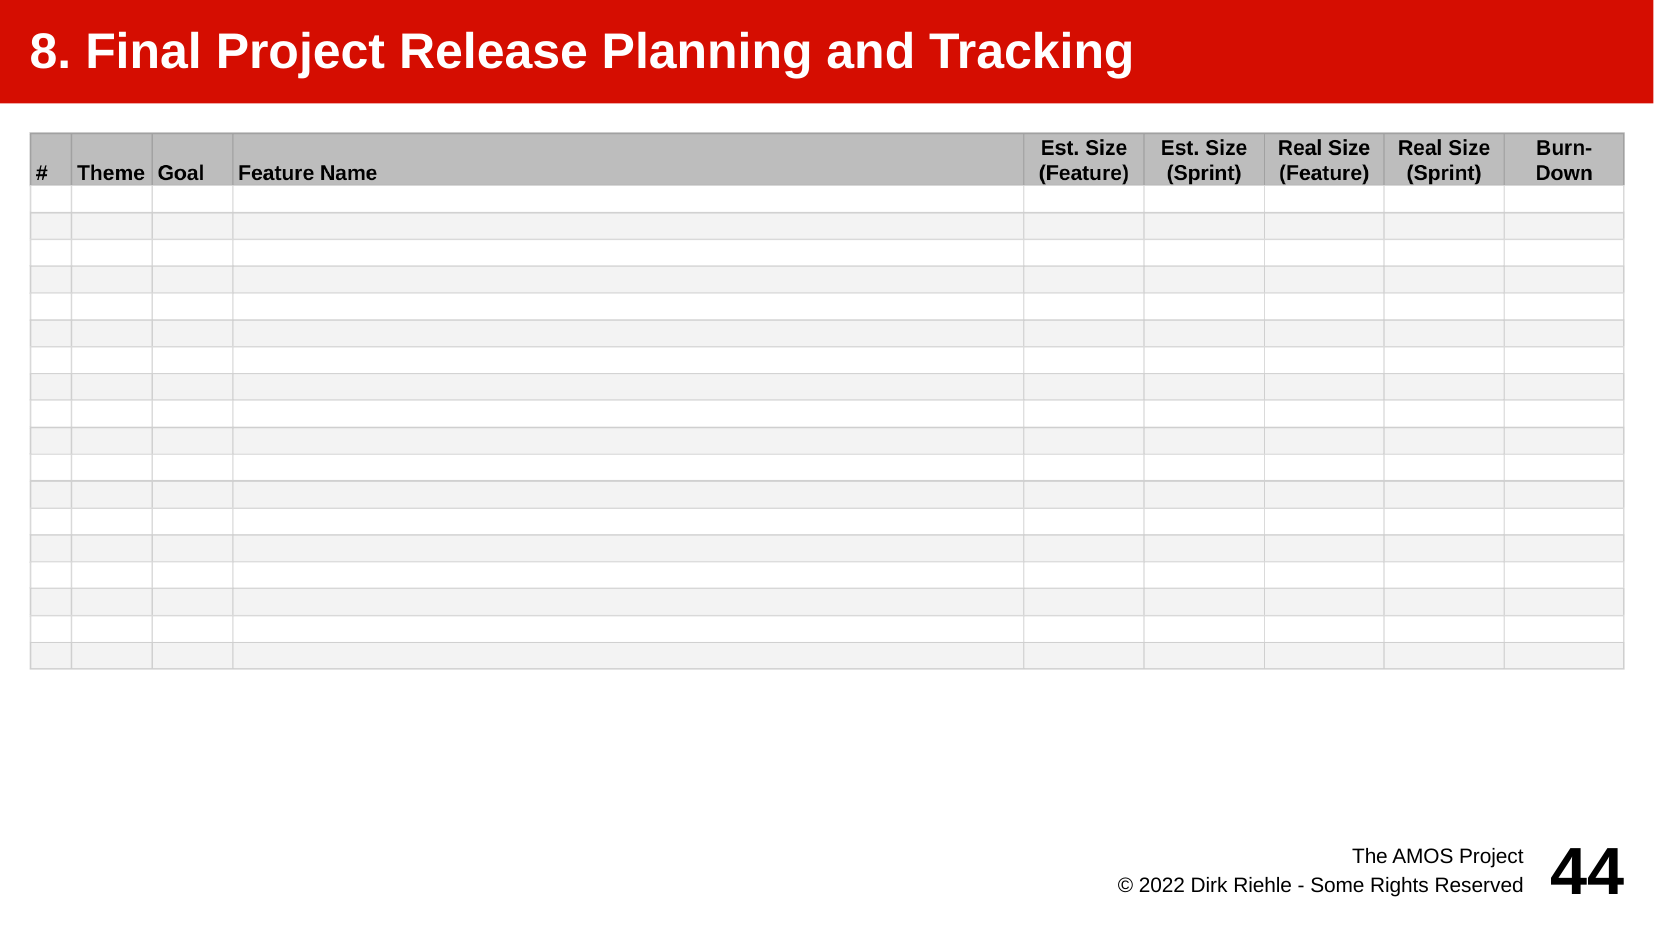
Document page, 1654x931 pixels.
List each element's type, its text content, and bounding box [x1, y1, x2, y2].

title 8. Final Project Release Planning and Tracking [0, 0, 1654, 104]
picture [29, 132, 1625, 670]
